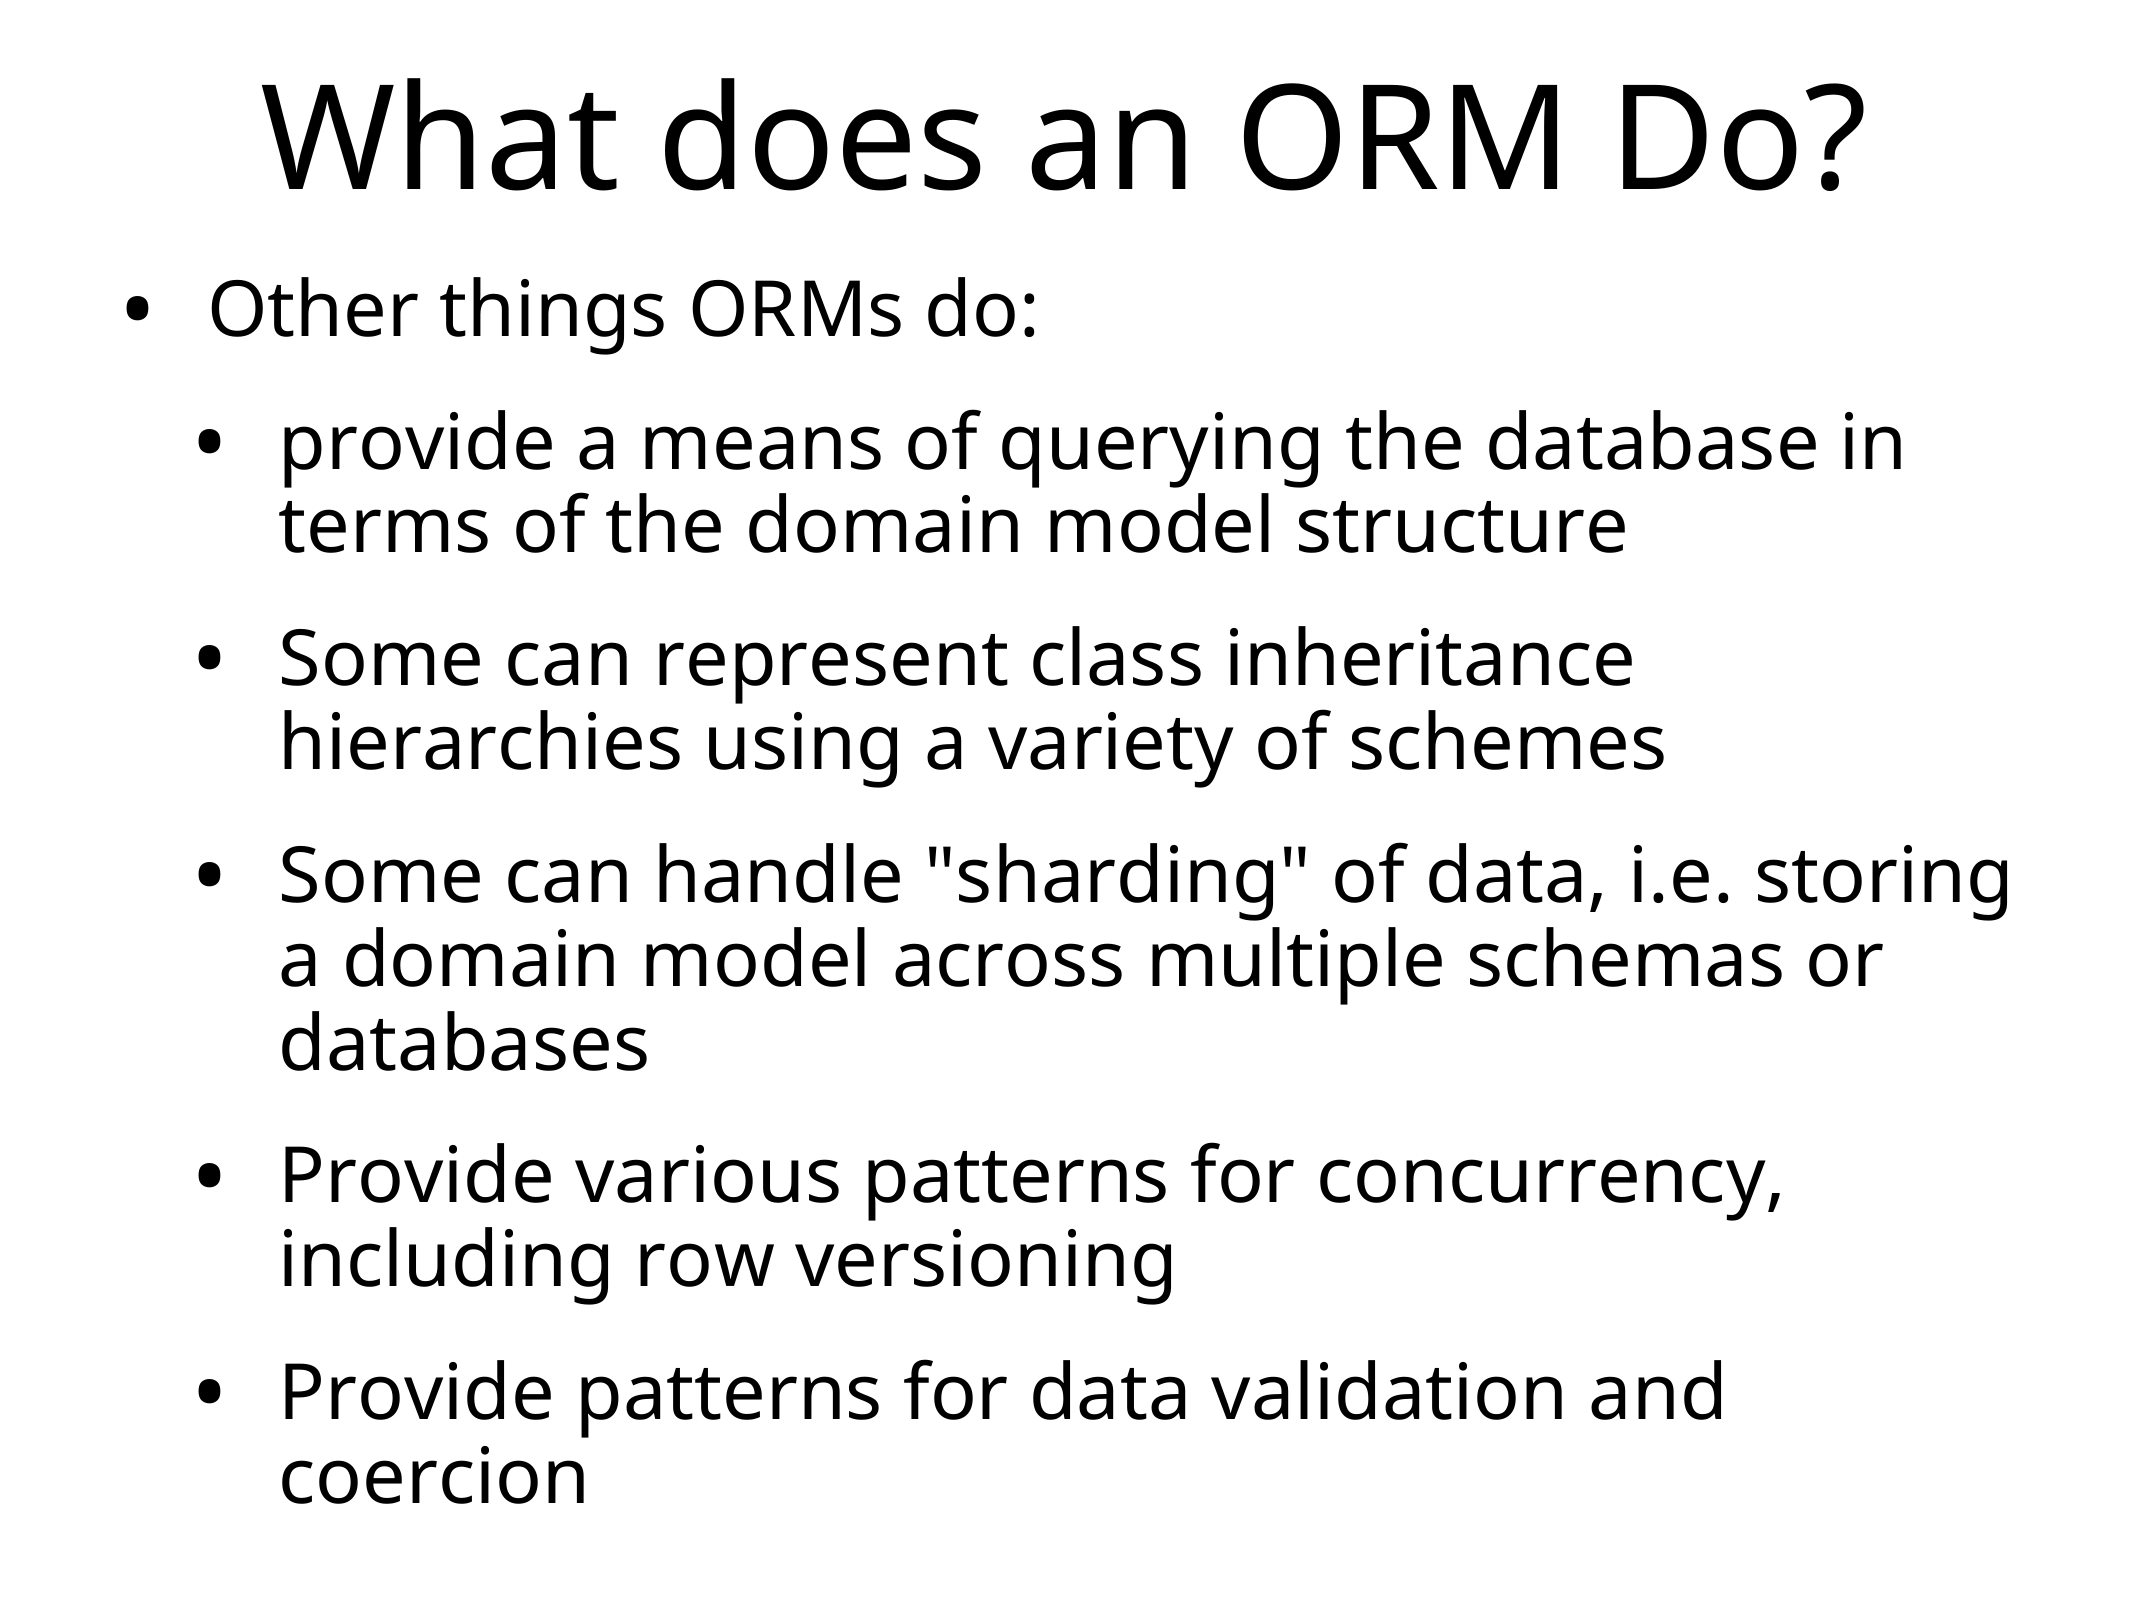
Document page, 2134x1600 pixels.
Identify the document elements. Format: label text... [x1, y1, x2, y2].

list Other things ORMs do: provide a means of querying the database in terms of the domain model structure Some can represent class inheritance hierarchies using a variety of schemes Some can handle "sharding" of data, i.e. storing a domain model across multiple schemas or databases Provide various patterns for concurrency, including row versioning Provide patterns for data validation and coercion [60, 258, 2069, 1532]
title What does an ORM Do? [60, 41, 2069, 244]
